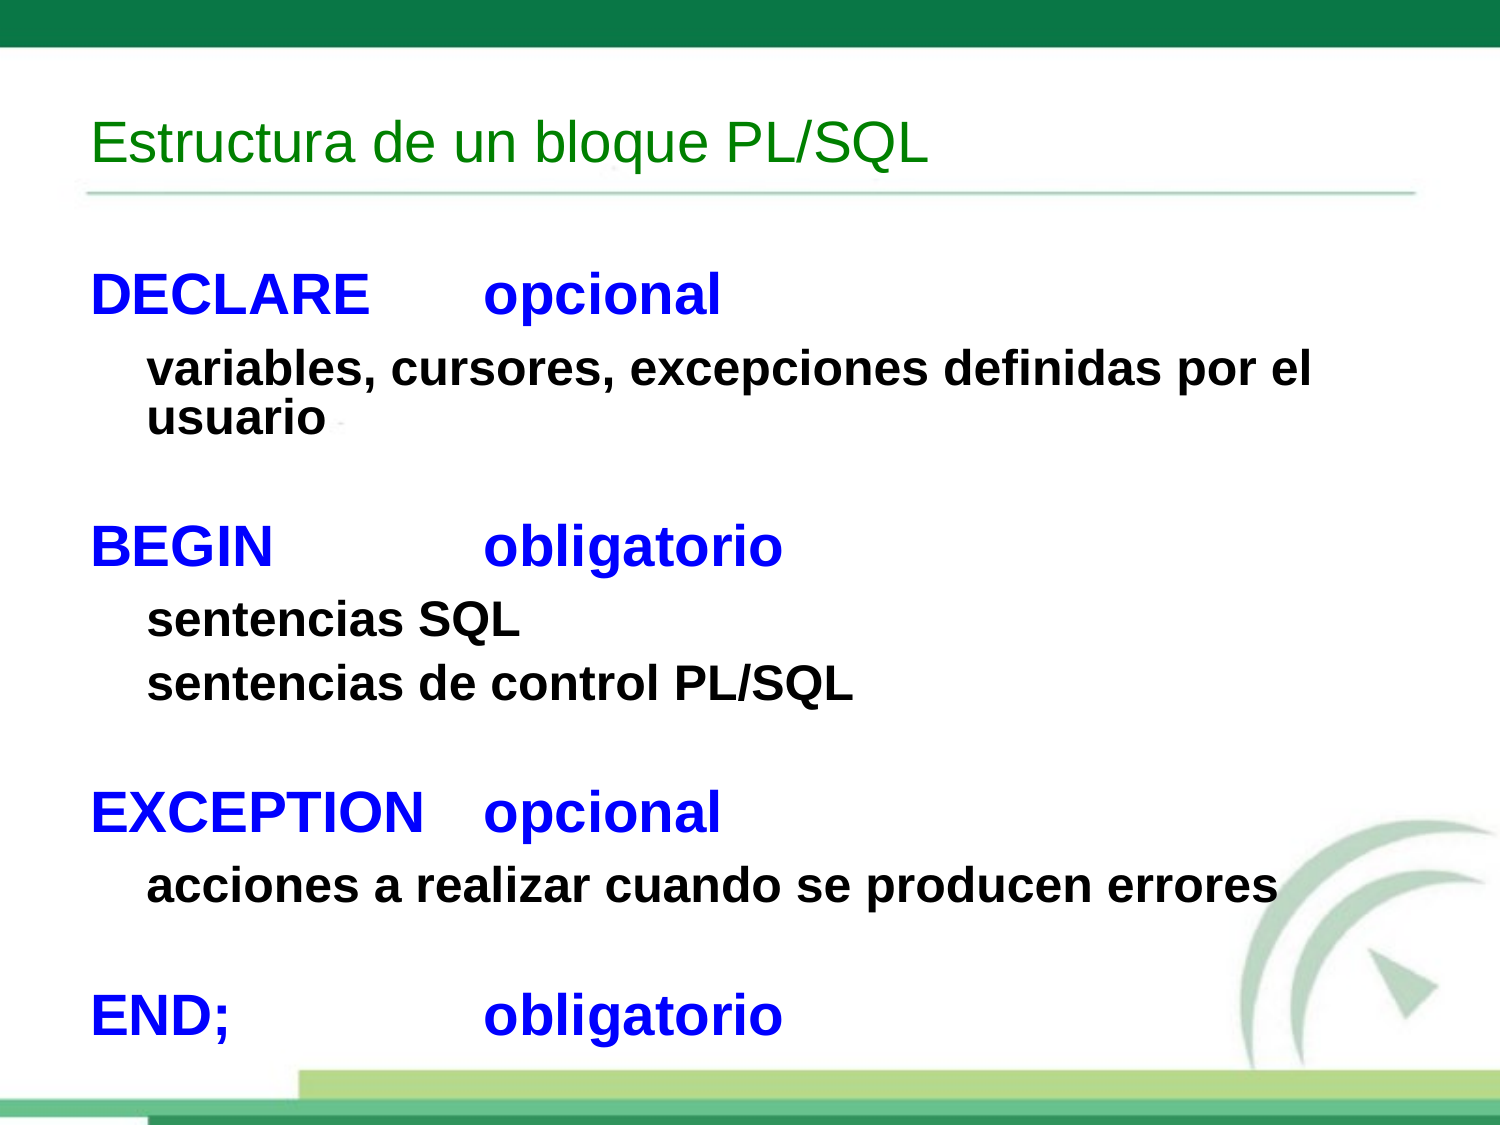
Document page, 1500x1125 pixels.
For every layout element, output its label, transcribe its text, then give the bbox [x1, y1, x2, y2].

picture [0, 0, 1500, 1125]
title Estructura de un bloque PL/SQL [75, 45, 1426, 233]
list DECLARE opcional variables, cursores, excepciones definidas por el usuario BEGIN obligatorio sentencias SQL sentencias de control PL/SQL EXCEPTION opcional acciones a realizar cuando se producen errores END; obligatorio [75, 262, 1426, 1055]
